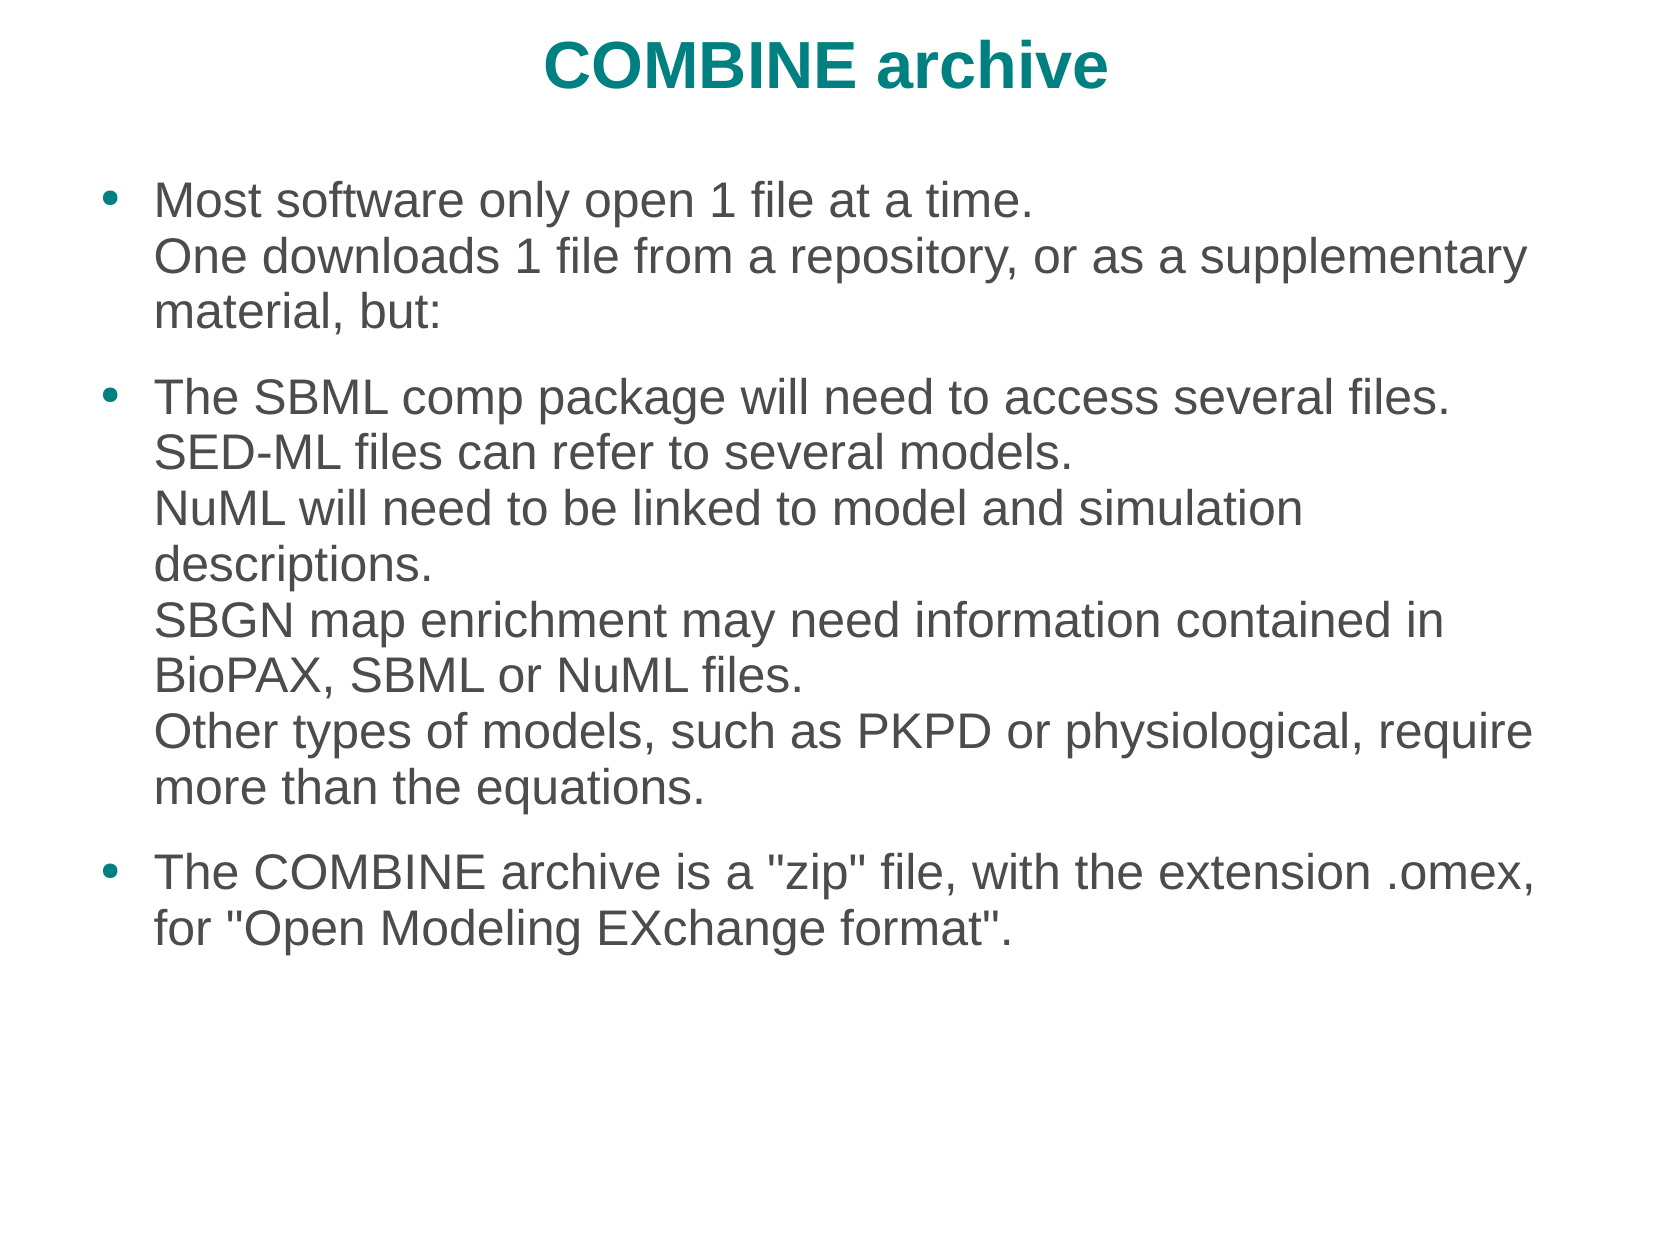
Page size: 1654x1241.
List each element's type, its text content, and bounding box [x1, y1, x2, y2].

list Most software only open 1 file at a time. One downloads 1 file from a repository, or as a supplementary material, but: The SBML comp package will need to access several files. SED-ML files can refer to several models. NuML will need to be linked to model and simulation descriptions. SBGN map enrichment may need information contained in BioPAX, SBML or NuML files. Other types of models, such as PKPD or physiological, require more than the equations. The COMBINE archive is a "zip" file, with the extension .omex, for "Open Modeling EXchange format". [82, 172, 1571, 1183]
title COMBINE archive [82, 2, 1571, 129]
